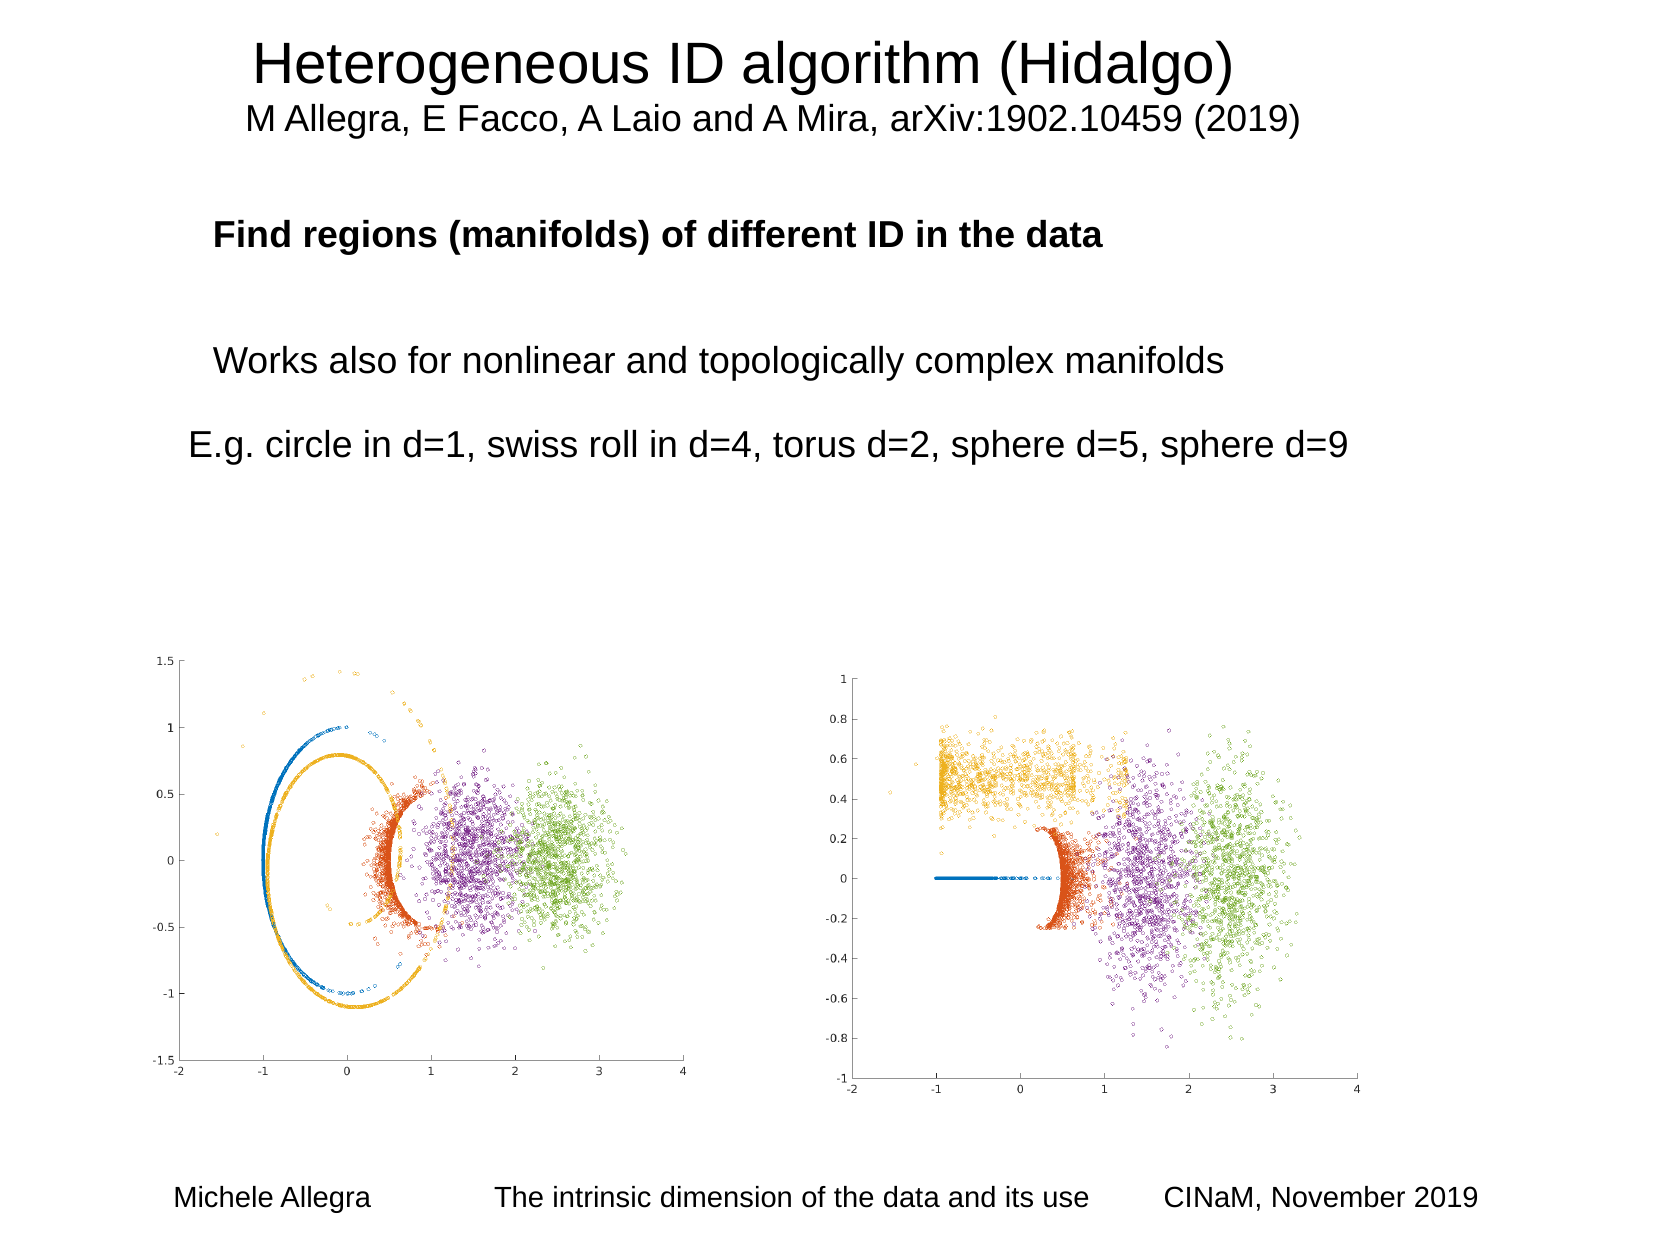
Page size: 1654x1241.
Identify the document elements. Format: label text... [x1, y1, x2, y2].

text_box Find regions (manifolds) of different ID in the data Works also for nonlinear and topologically complex manifolds E.g. circle in d=1, swiss roll in d=4, torus d=2, sphere d=5, sphere d=9 [162, 38, 1371, 473]
picture [767, 642, 1419, 1131]
title Michele Allegra The intrinsic dimension of the data and its use CINaM, November 2019 [83, 1159, 1572, 1235]
title Heterogeneous ID algorithm (Hidalgo) [118, 30, 1371, 161]
subtitle [82, 198, 1571, 1111]
picture [94, 624, 745, 1113]
